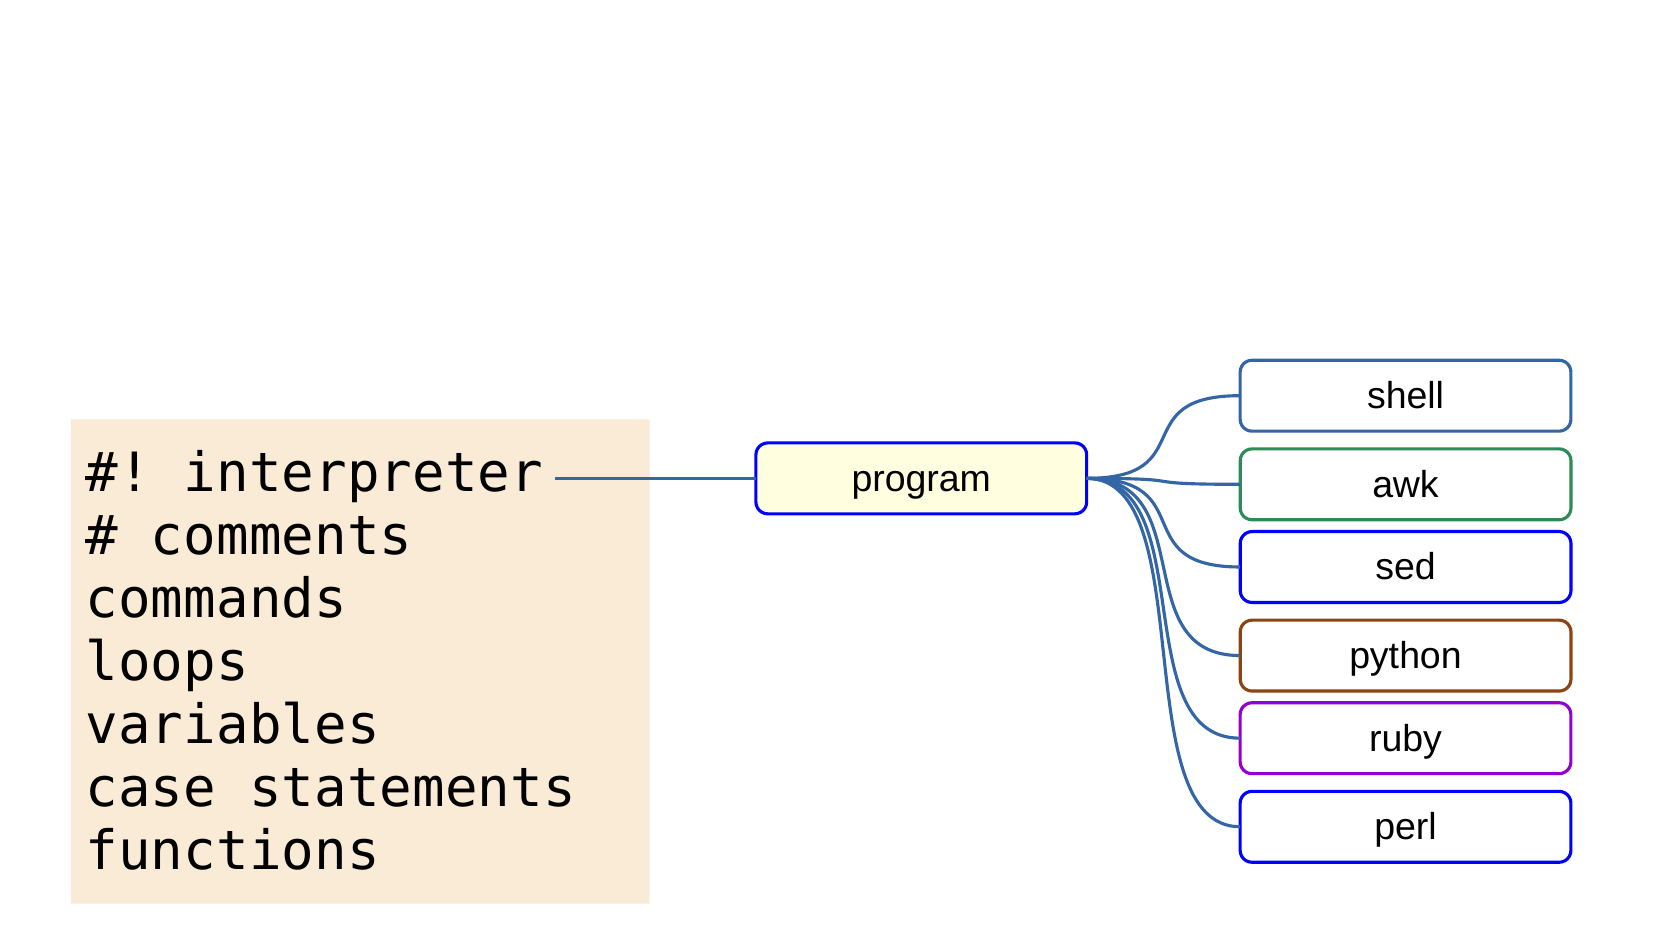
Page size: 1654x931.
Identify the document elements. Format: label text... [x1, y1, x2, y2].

text_box python [1240, 620, 1571, 692]
text_box awk [1240, 448, 1571, 520]
text_box #! interpreter # comments commands loops variables case statements functions [70, 419, 650, 904]
text_box ruby [1240, 702, 1571, 774]
text_box shell [1240, 360, 1571, 432]
text_box perl [1240, 791, 1571, 863]
text_box program [755, 442, 1087, 514]
text_box sed [1240, 531, 1571, 603]
